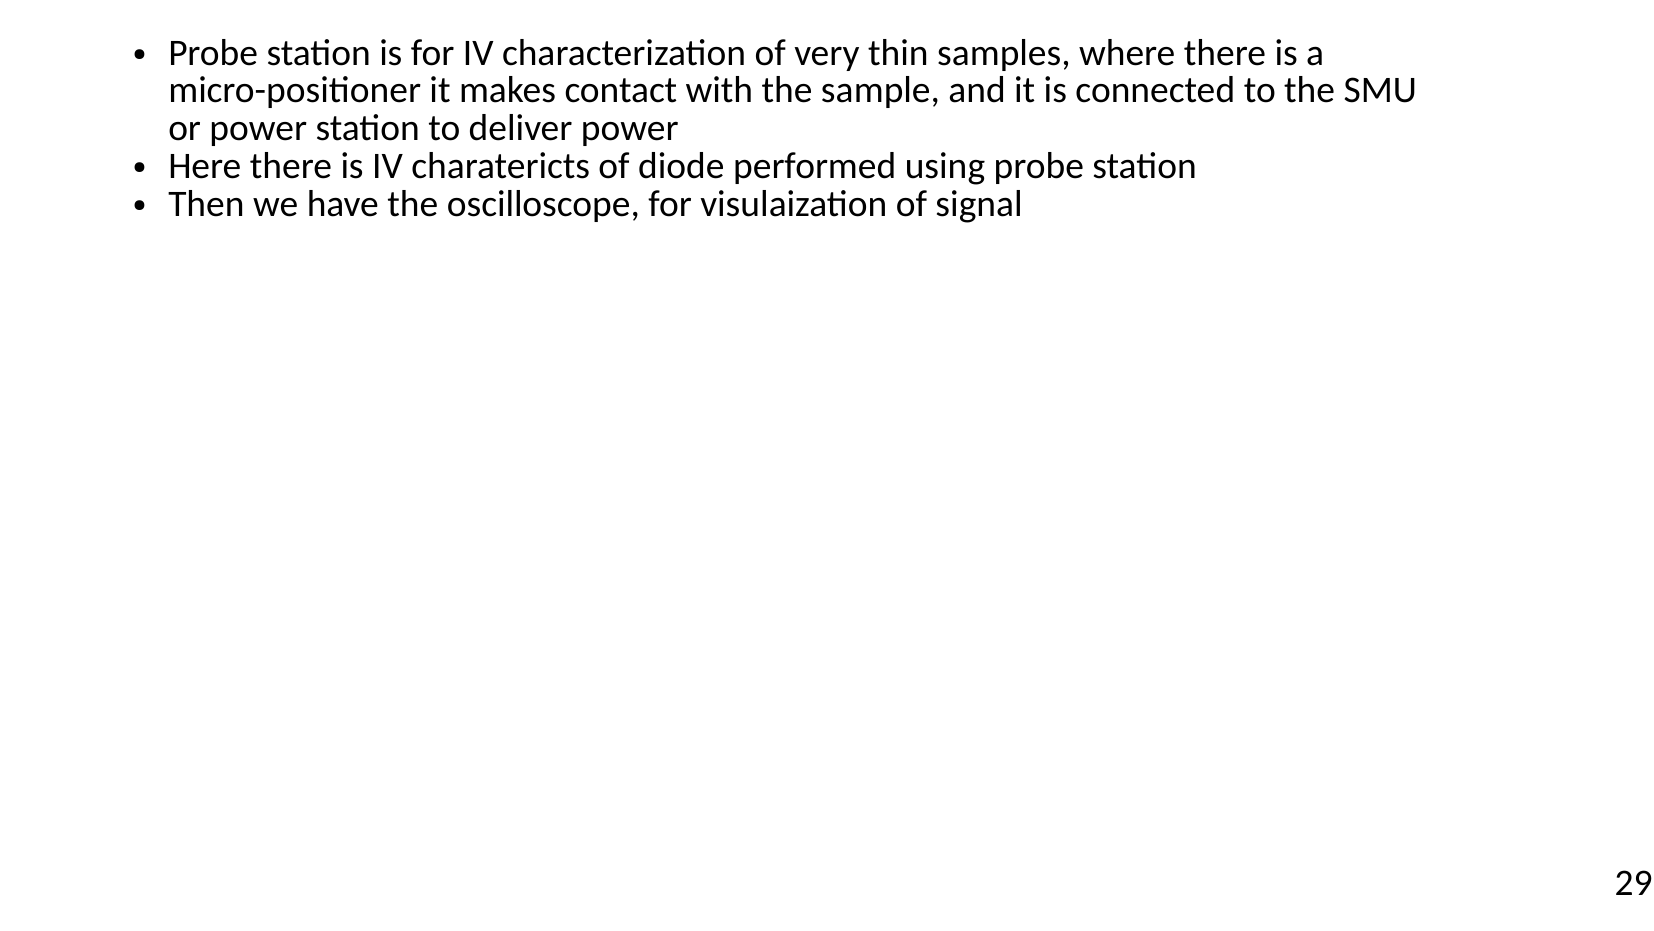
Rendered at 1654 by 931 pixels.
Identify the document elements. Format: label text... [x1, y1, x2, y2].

text_box Probe station is for IV characterization of very thin samples, where there is a micro-positioner it makes contact with the sample, and it is connected to the SMU or power station to deliver power Here there is IV charatericts of diode performed using probe station Then we have the oscilloscope, for visulaization of signal [118, 29, 1447, 234]
text_box <number> [1479, 860, 1654, 931]
